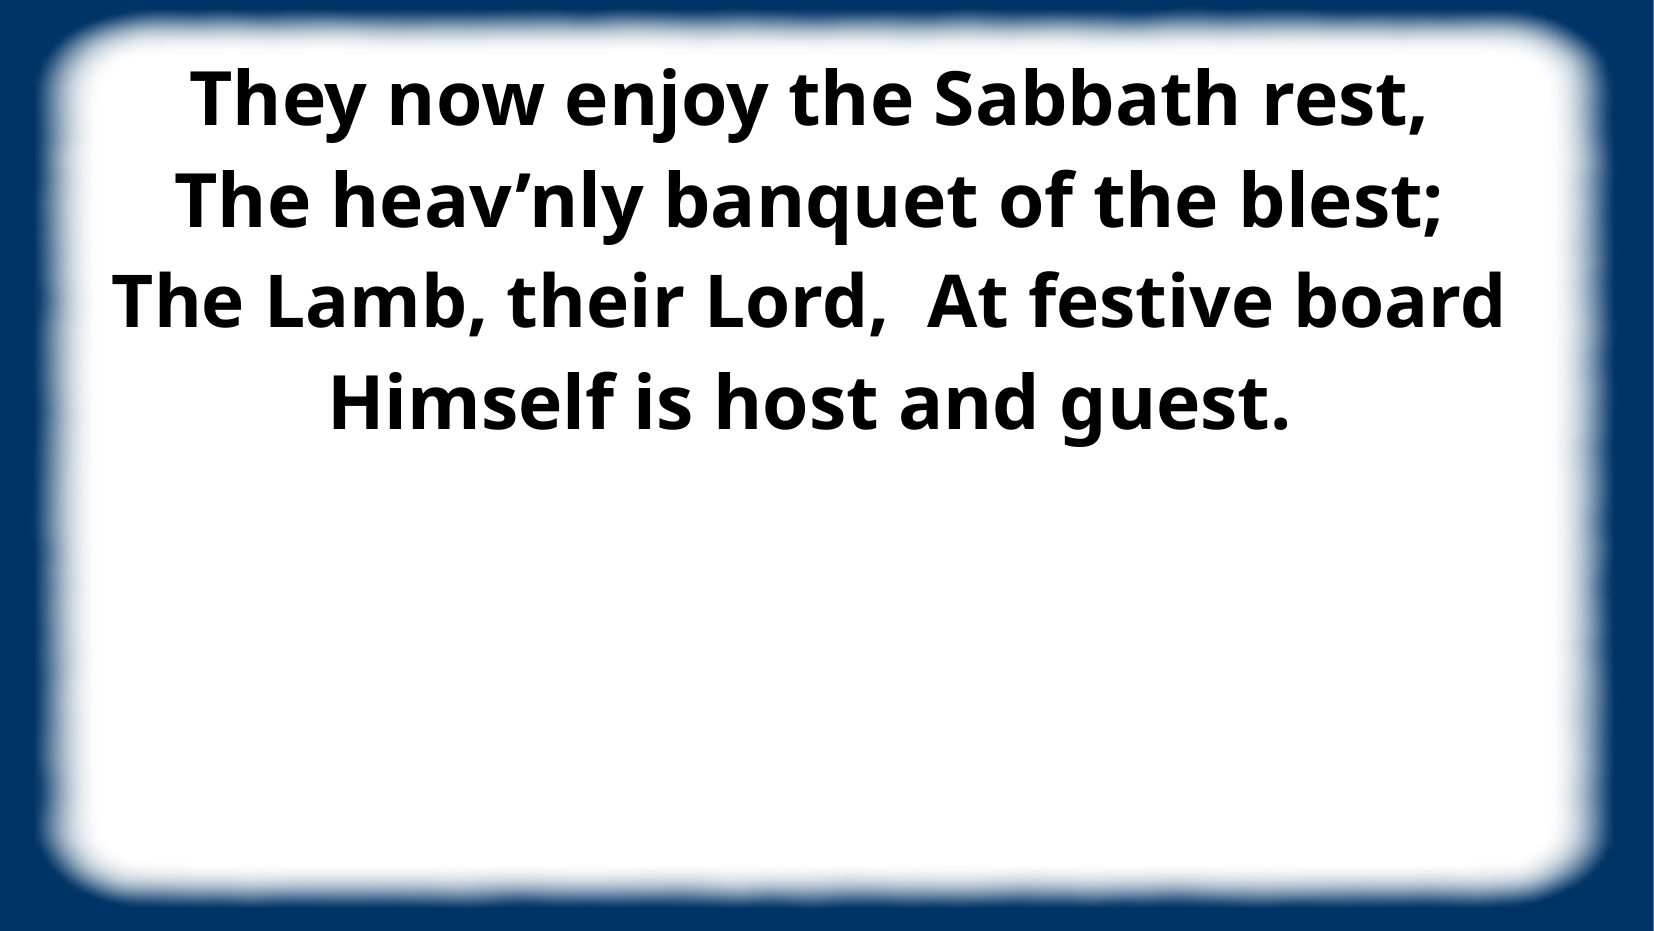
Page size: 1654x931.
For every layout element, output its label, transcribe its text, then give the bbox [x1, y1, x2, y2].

picture [0, 0, 1654, 931]
title They now enjoy the Sabbath rest, The heav’nly banquet of the blest; The Lamb, their Lord, At festive board Himself is host and guest. [95, 45, 1524, 445]
